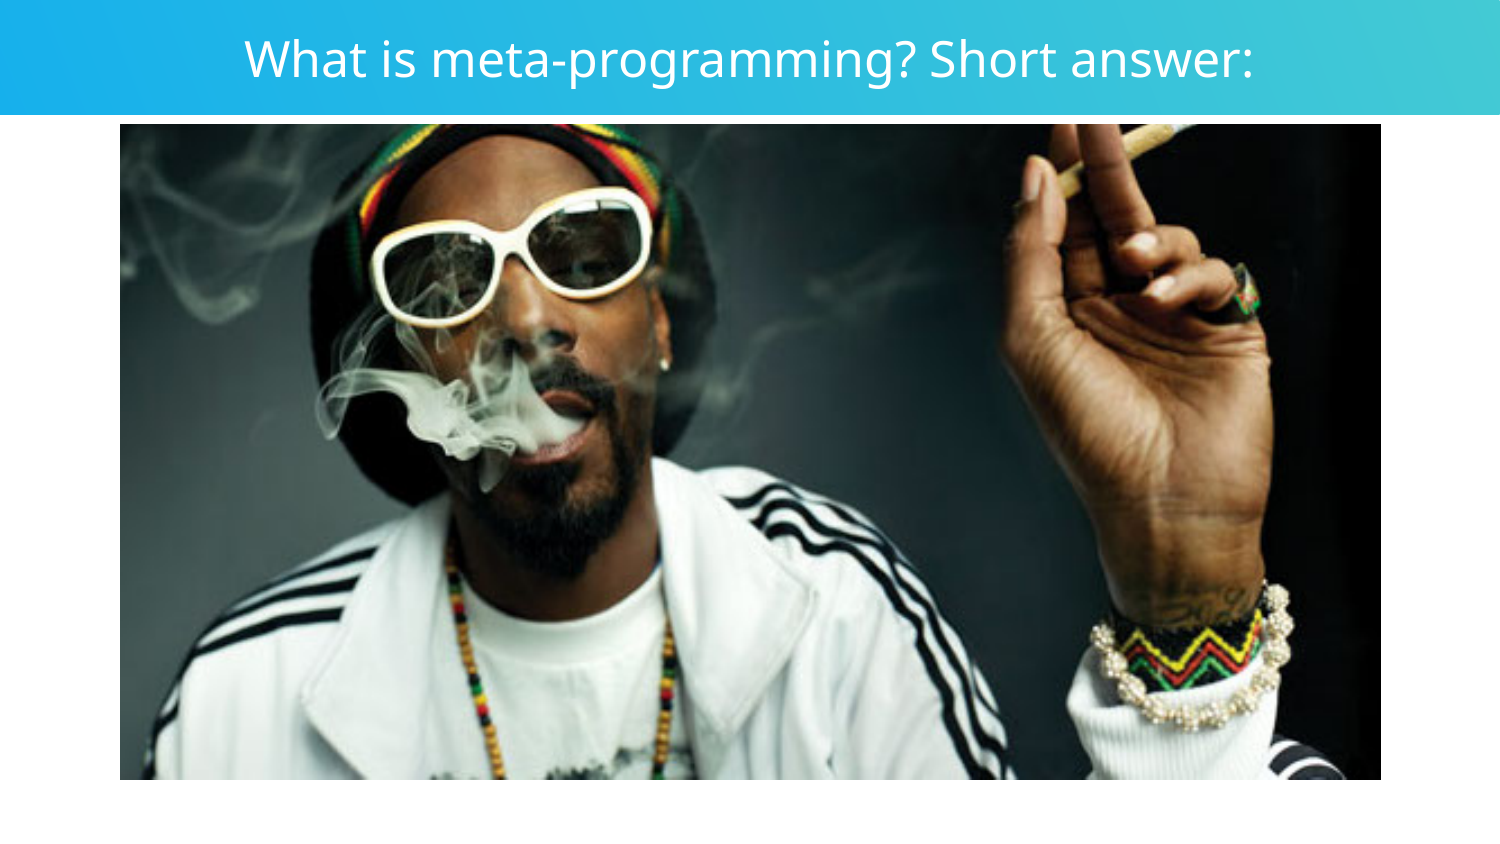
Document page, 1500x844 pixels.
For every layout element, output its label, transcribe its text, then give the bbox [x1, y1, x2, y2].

picture [120, 124, 1381, 781]
text_box What is meta-programming? Short answer: [0, 0, 1500, 115]
